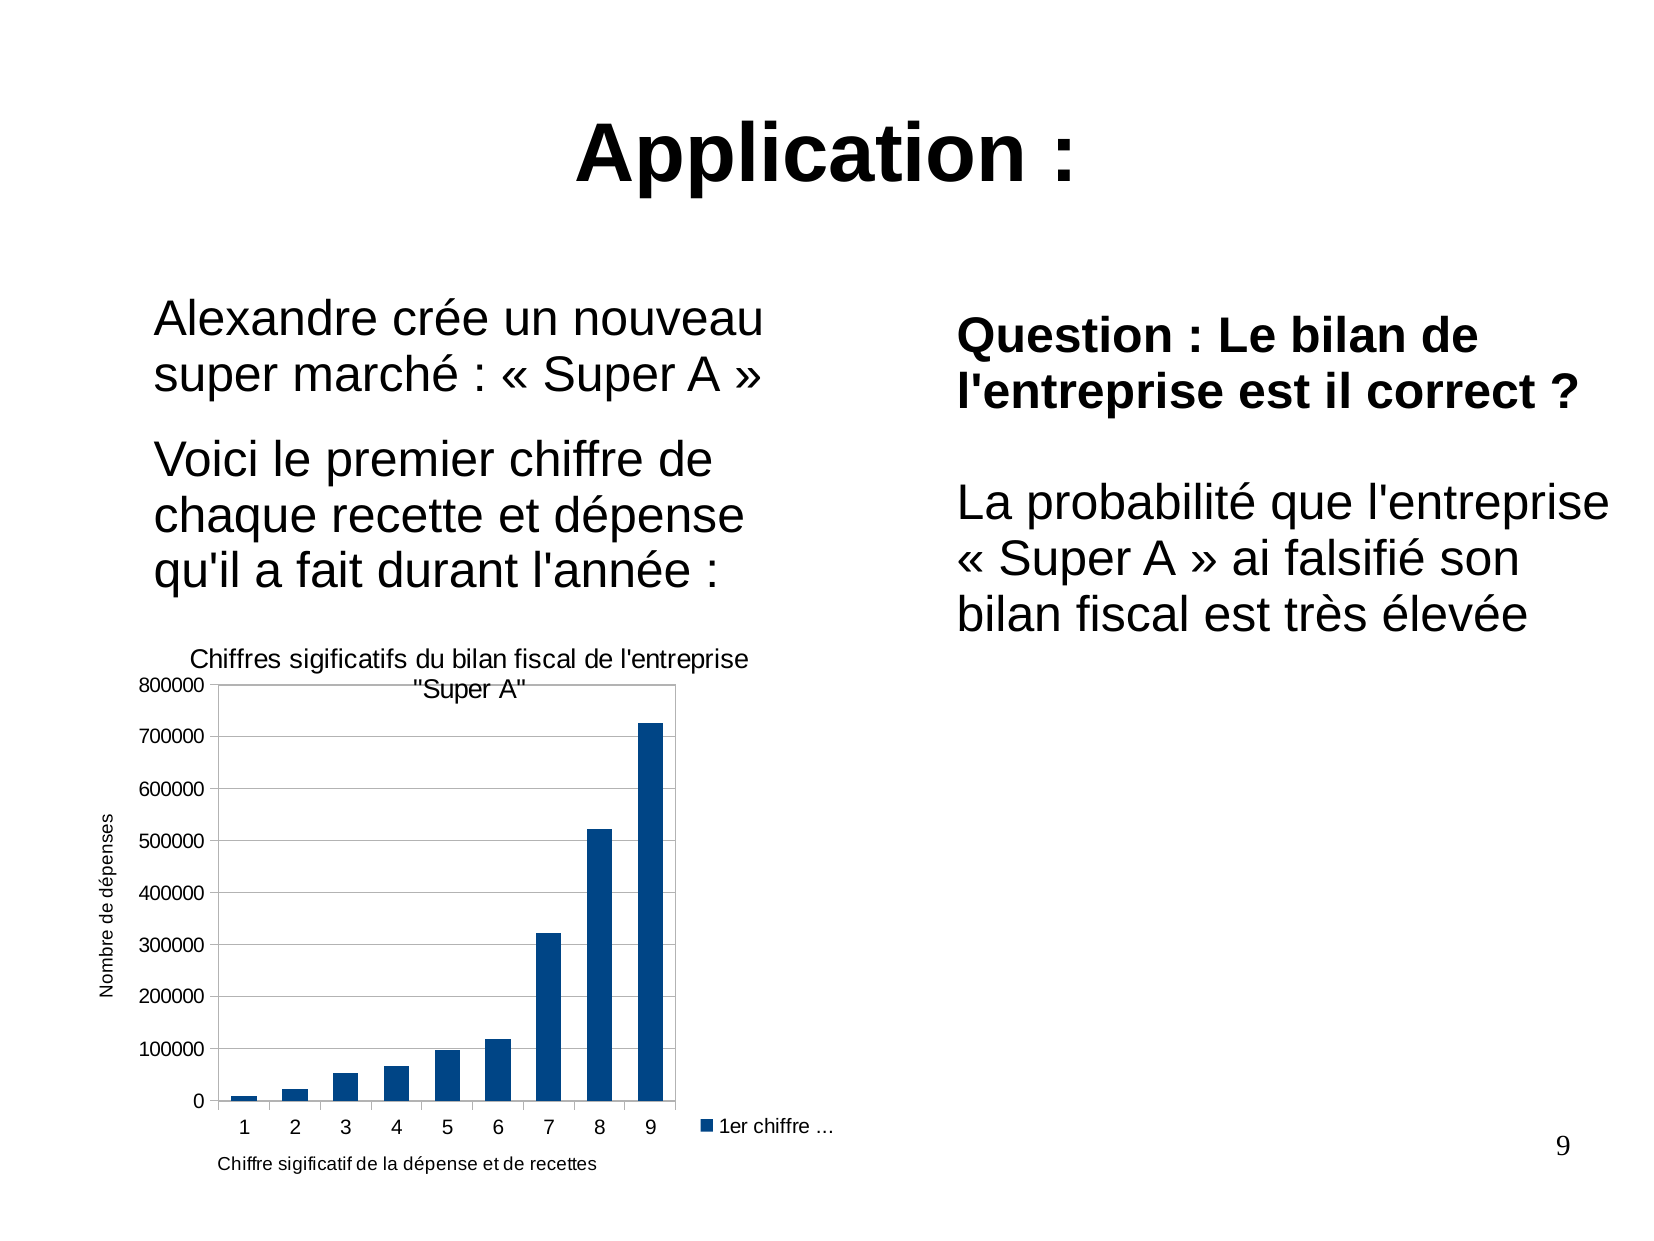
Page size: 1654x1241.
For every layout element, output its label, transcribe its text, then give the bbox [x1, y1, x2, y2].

chart [82, 618, 856, 1182]
list Question : Le bilan de l'entreprise est il correct ? La probabilité que l'entreprise « Super A » ai falsifié son bilan fiscal est très élevée [885, 307, 1612, 1126]
list Alexandre crée un nouveau super marché : « Super A » Voici le premier chiffre de chaque recette et dépense qu'il a fait durant l'année : [82, 290, 809, 618]
title Application : [82, 49, 1571, 257]
